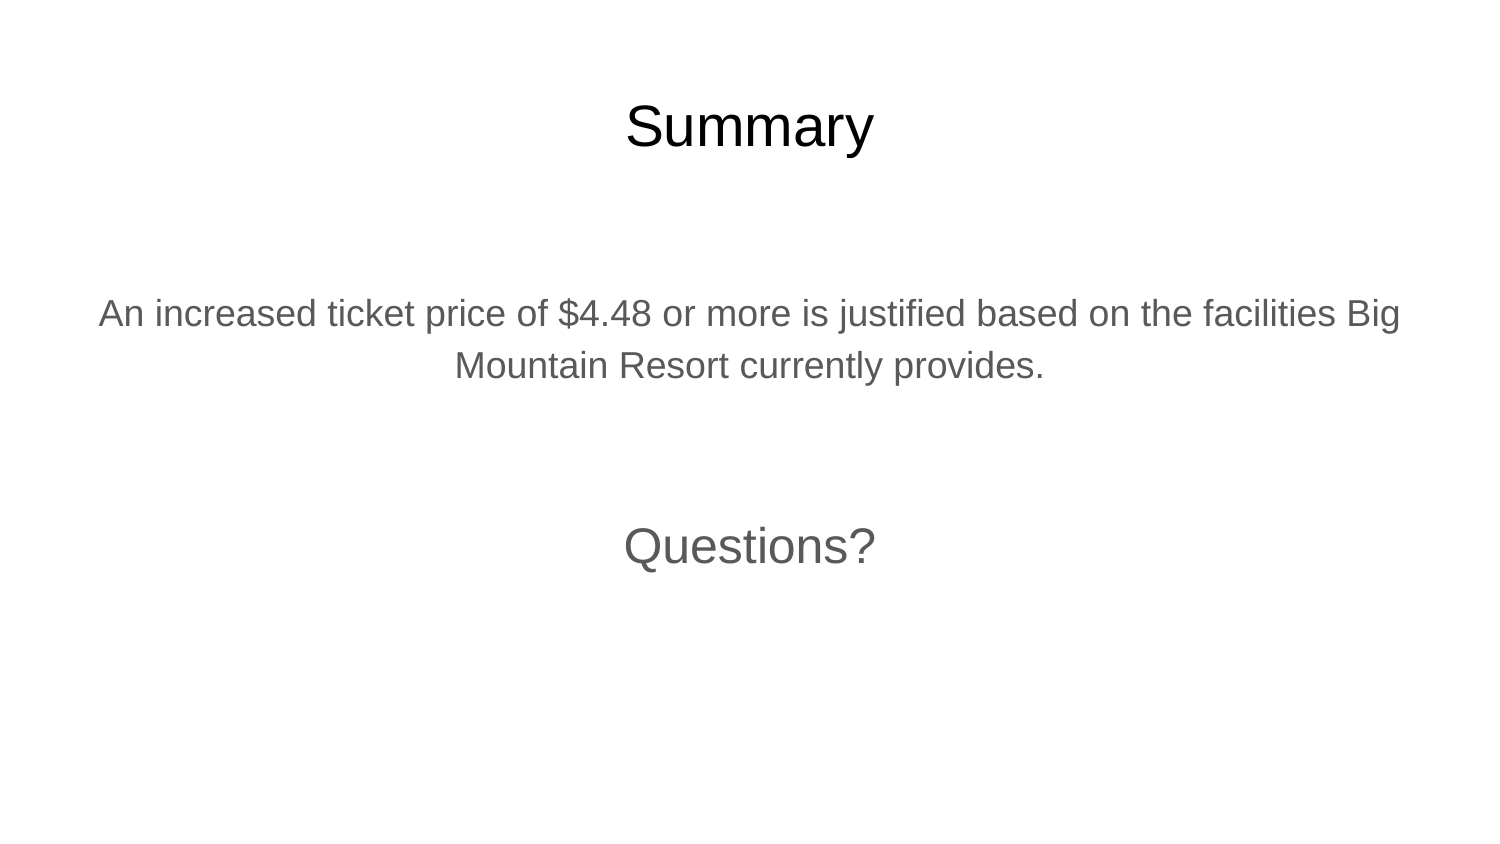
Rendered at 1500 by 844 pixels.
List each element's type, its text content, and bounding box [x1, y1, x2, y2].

list An increased ticket price of $4.48 or more is justified based on the facilities Big Mountain Resort currently provides. Questions? [51, 189, 1449, 750]
title Summary [51, 72, 1449, 167]
